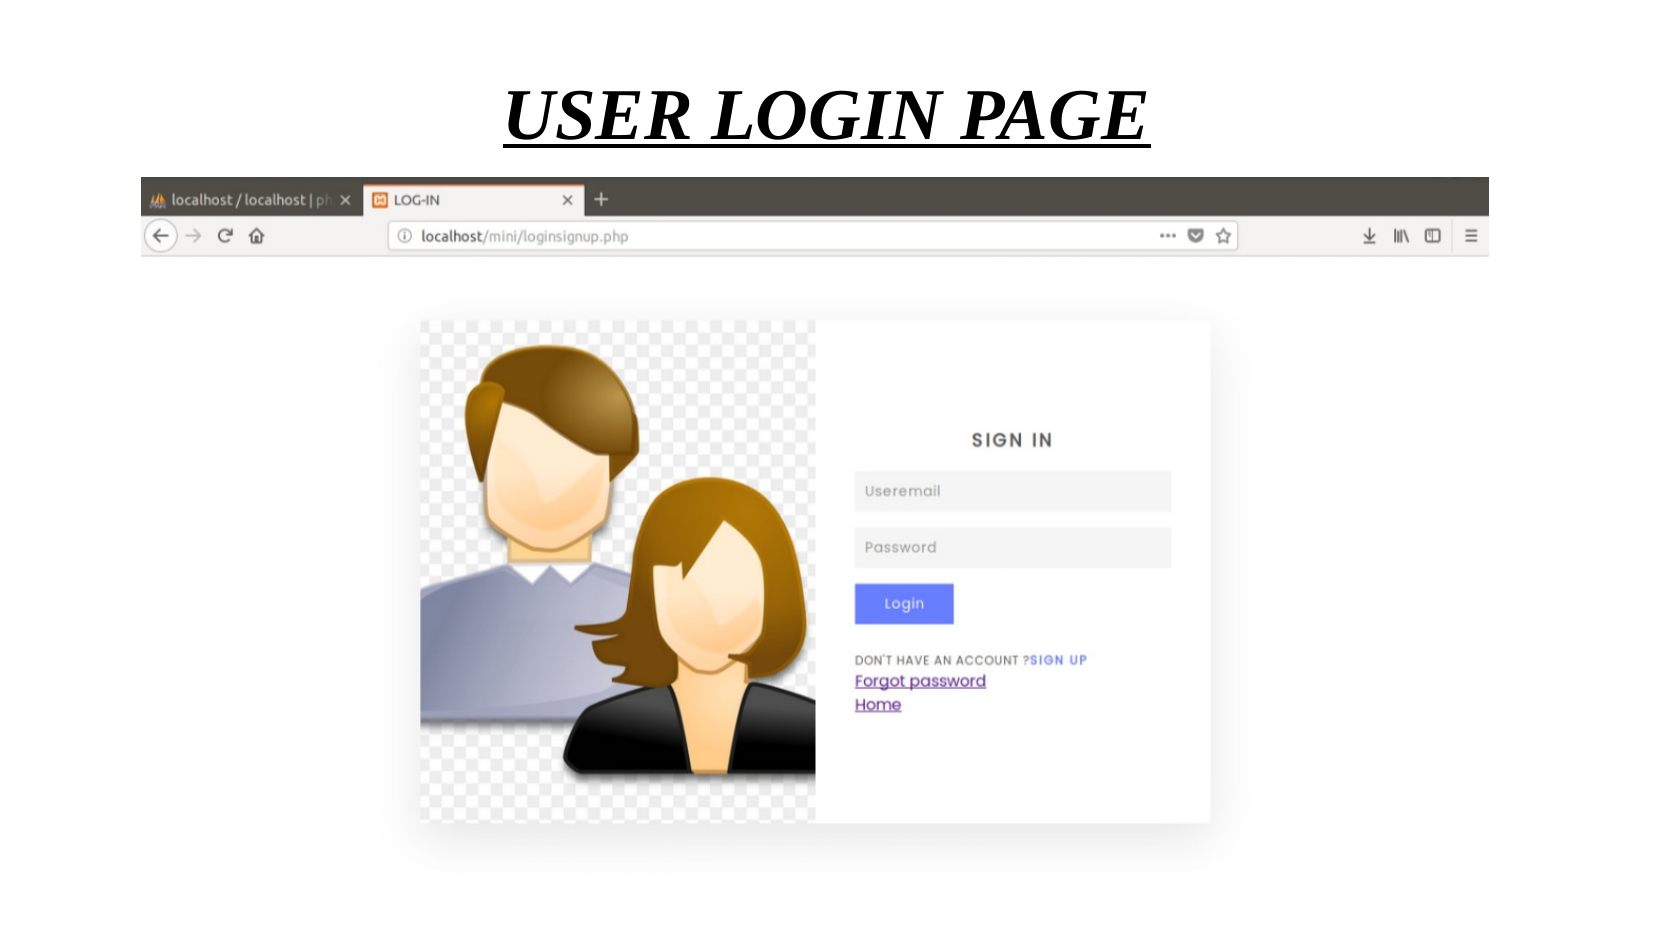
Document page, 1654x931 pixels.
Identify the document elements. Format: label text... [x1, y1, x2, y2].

title USER LOGIN PAGE [82, 37, 1571, 193]
picture [141, 177, 1489, 886]
